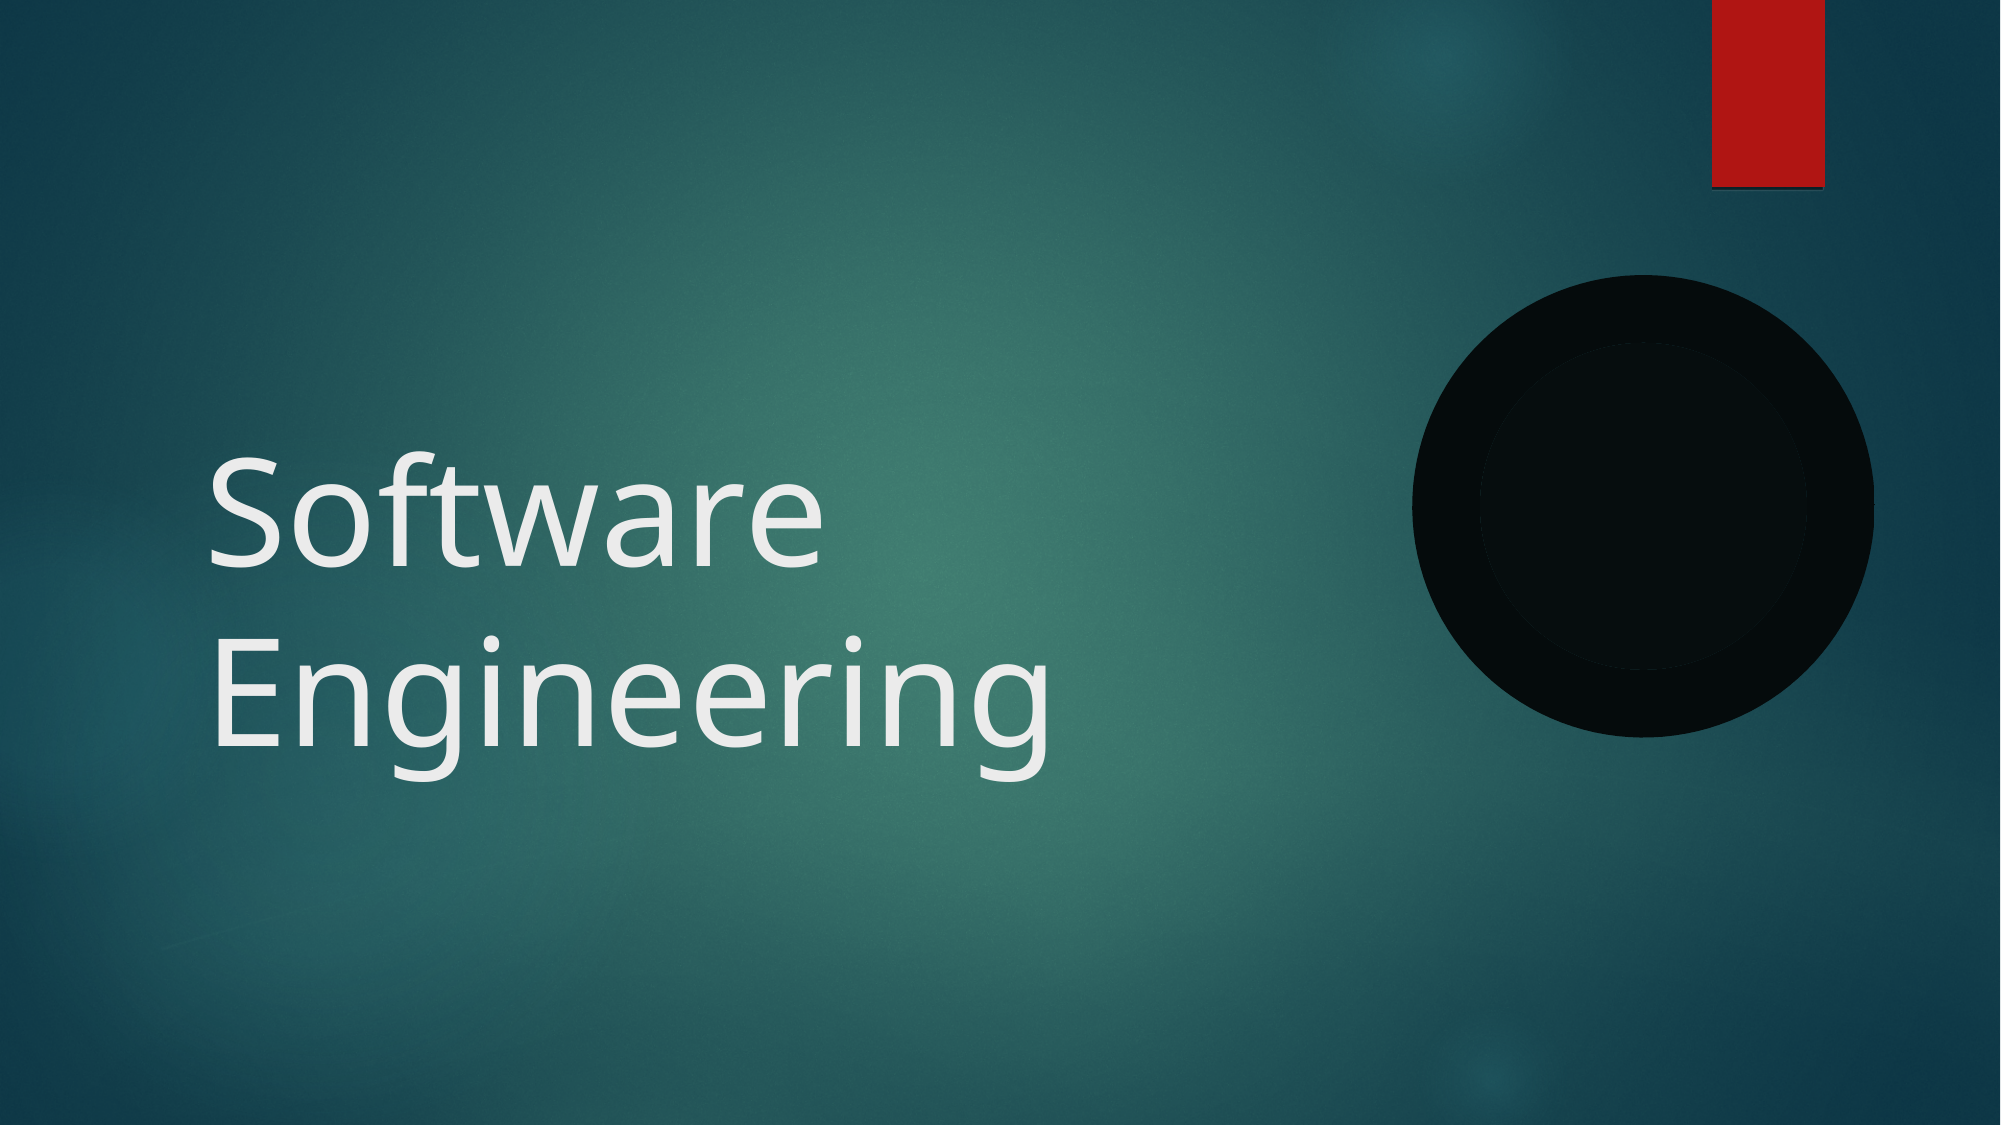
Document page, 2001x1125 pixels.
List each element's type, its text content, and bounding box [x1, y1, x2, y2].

title Software Engineering [189, 237, 1638, 784]
